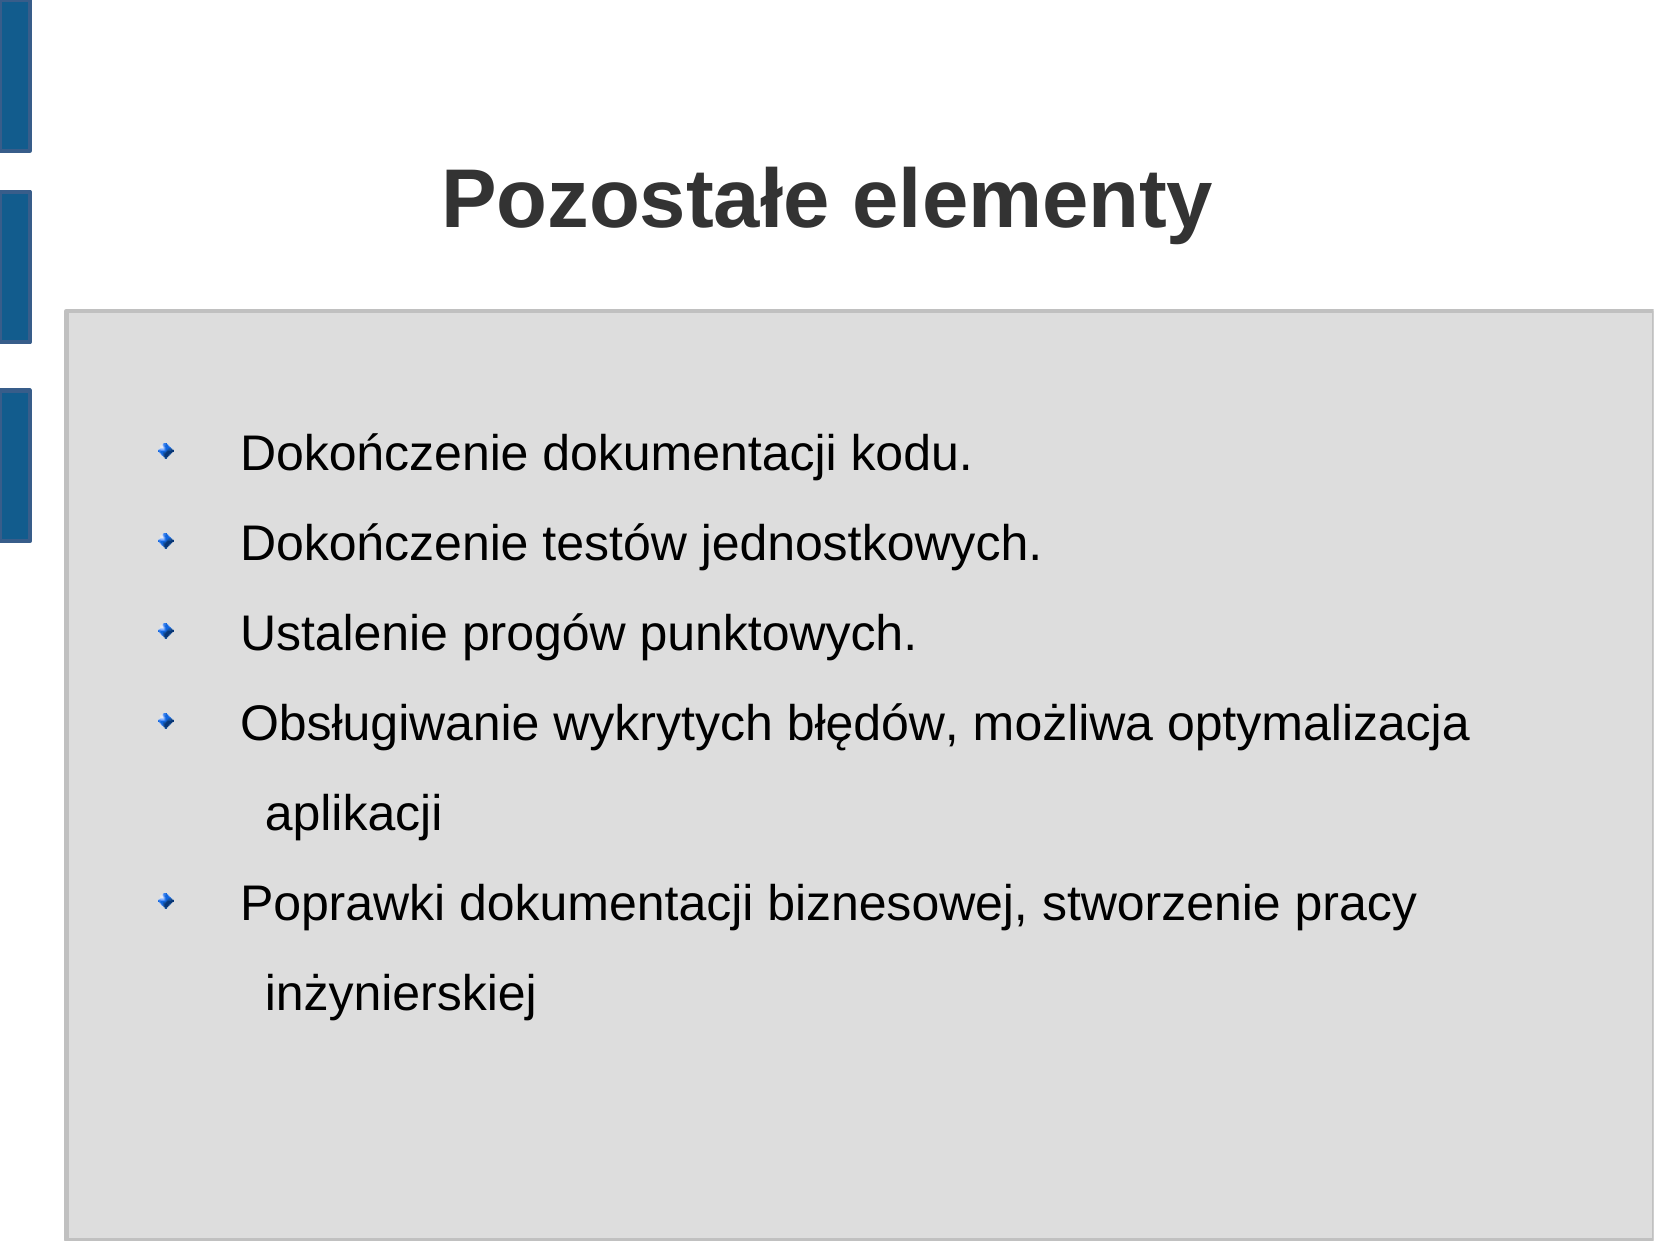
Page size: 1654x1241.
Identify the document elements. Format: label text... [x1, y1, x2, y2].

title Pozostałe elementy [121, 91, 1534, 299]
list Dokończenie dokumentacji kodu. Dokończenie testów jednostkowych. Ustalenie progów punktowych. Obsługiwanie wykrytych błędów, możliwa optymalizacja aplikacji Poprawki dokumentacji biznesowej, stworzenie pracy inżynierskiej [123, 330, 1536, 1193]
